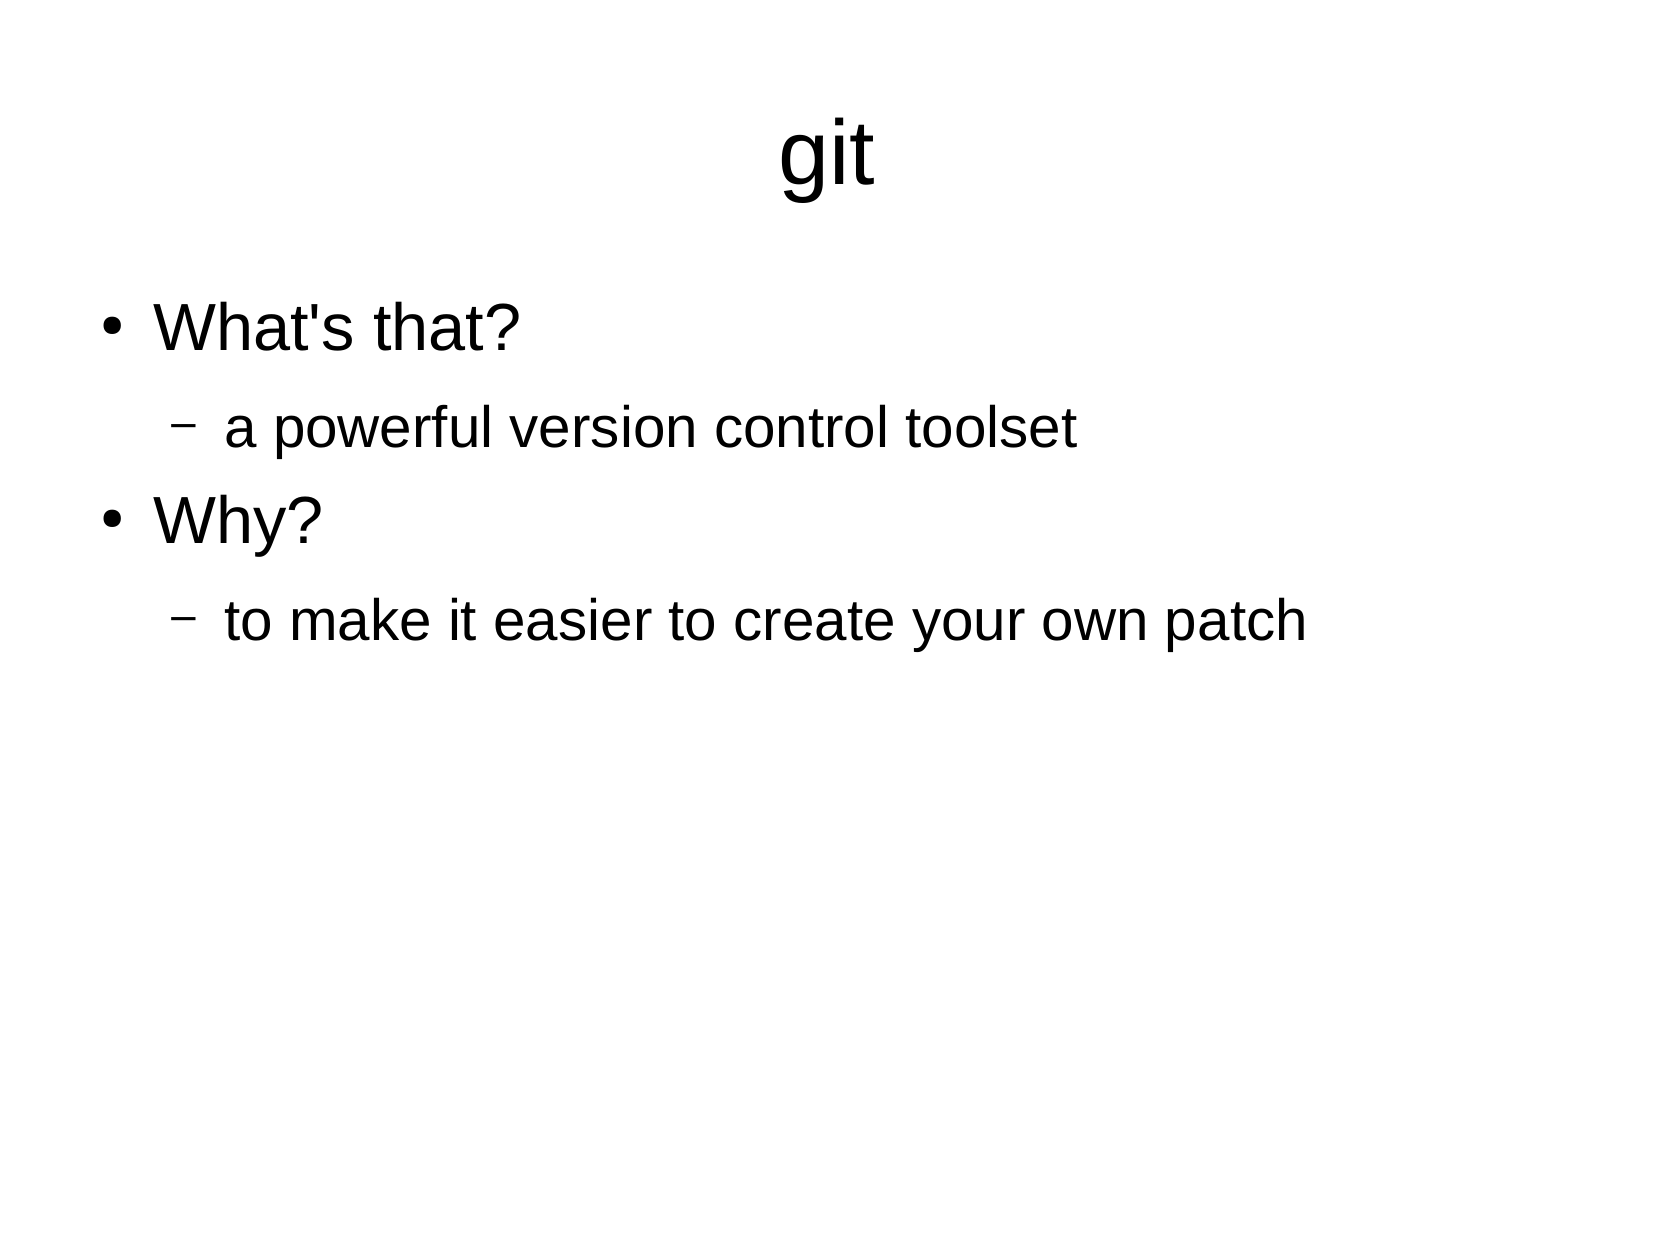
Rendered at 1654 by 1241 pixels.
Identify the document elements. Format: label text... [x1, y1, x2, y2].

list What's that? a powerful version control toolset Why? to make it easier to create your own patch [82, 290, 1571, 1010]
title git [82, 49, 1571, 257]
